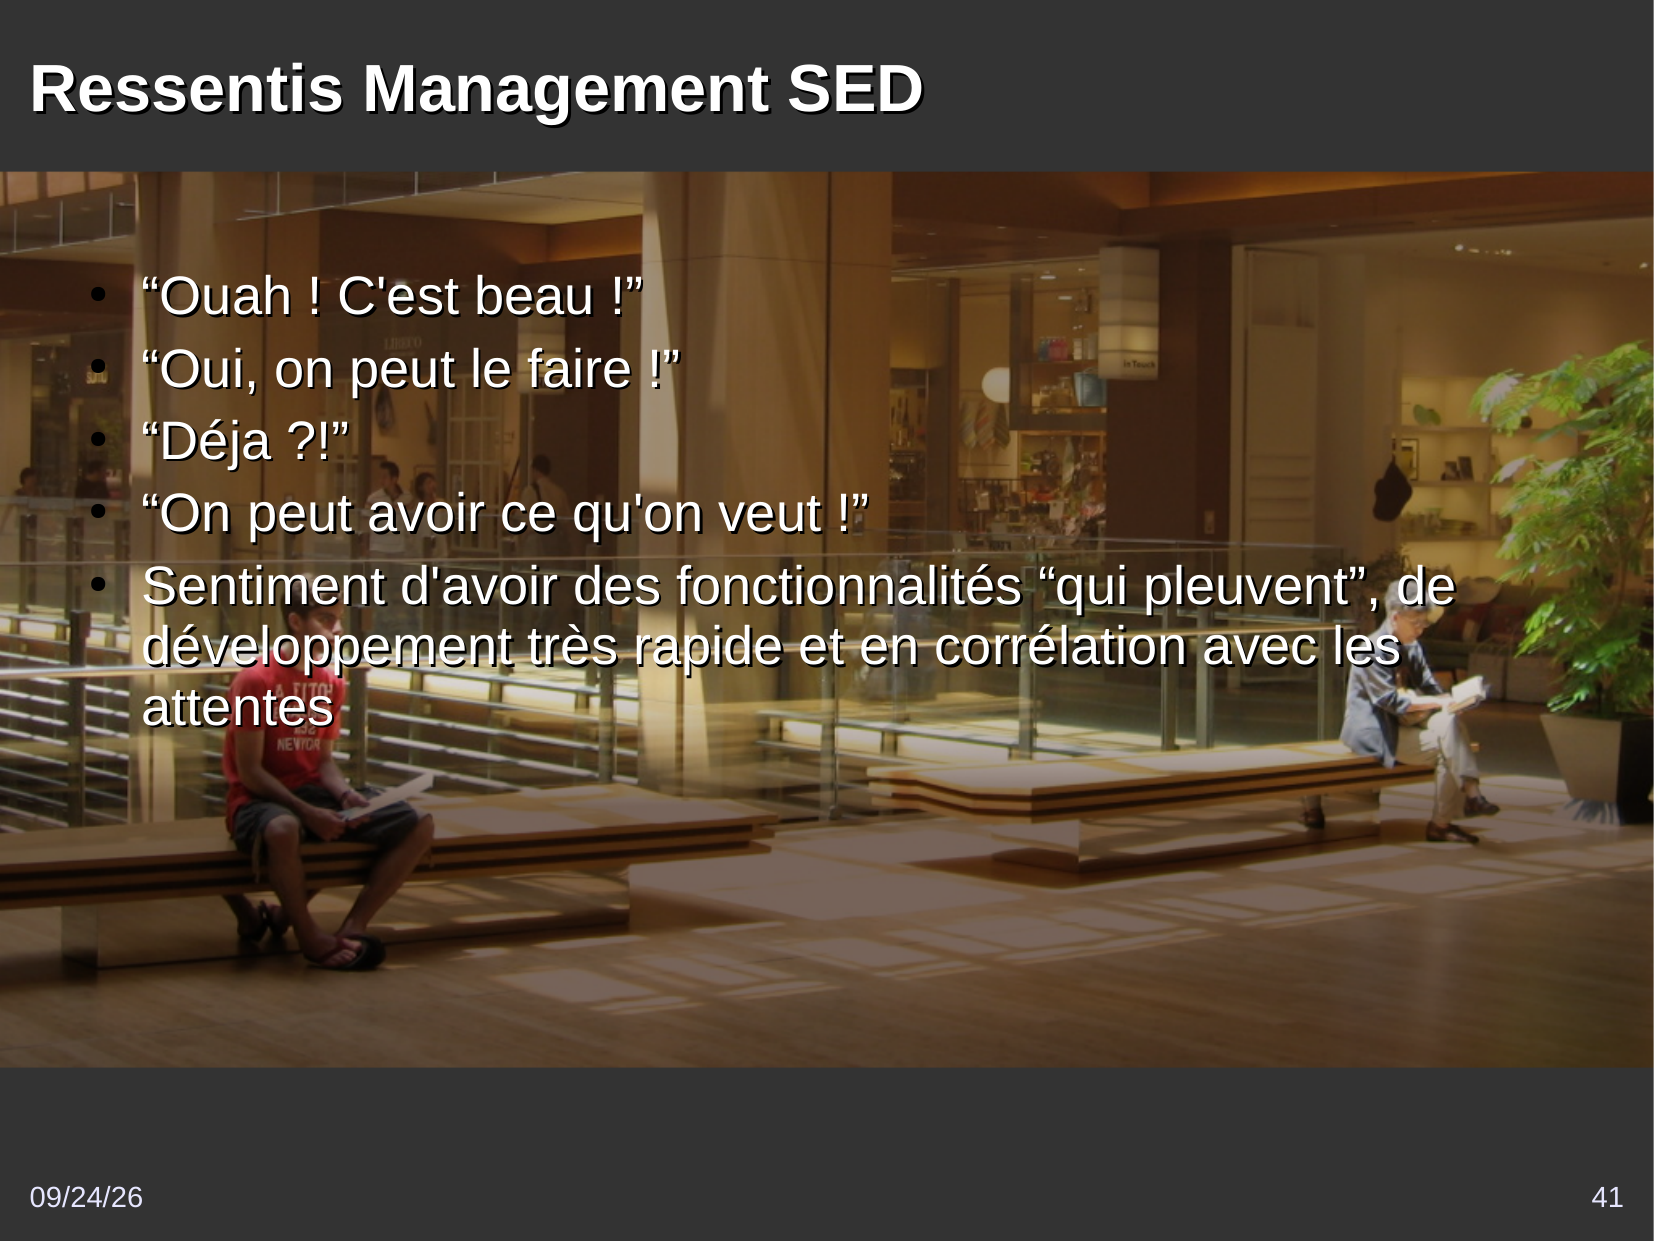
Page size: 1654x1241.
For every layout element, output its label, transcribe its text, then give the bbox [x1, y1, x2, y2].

title Ressentis Management SED [29, 0, 1506, 178]
list “Ouah ! C'est beau !” “Oui, on peut le faire !” “Déja ?!” “On peut avoir ce qu'on veut !” Sentiment d'avoir des fonctionnalités “qui pleuvent”, de développement très rapide et en corrélation avec les attentes [0, 265, 1477, 737]
picture [0, 0, 1654, 1241]
